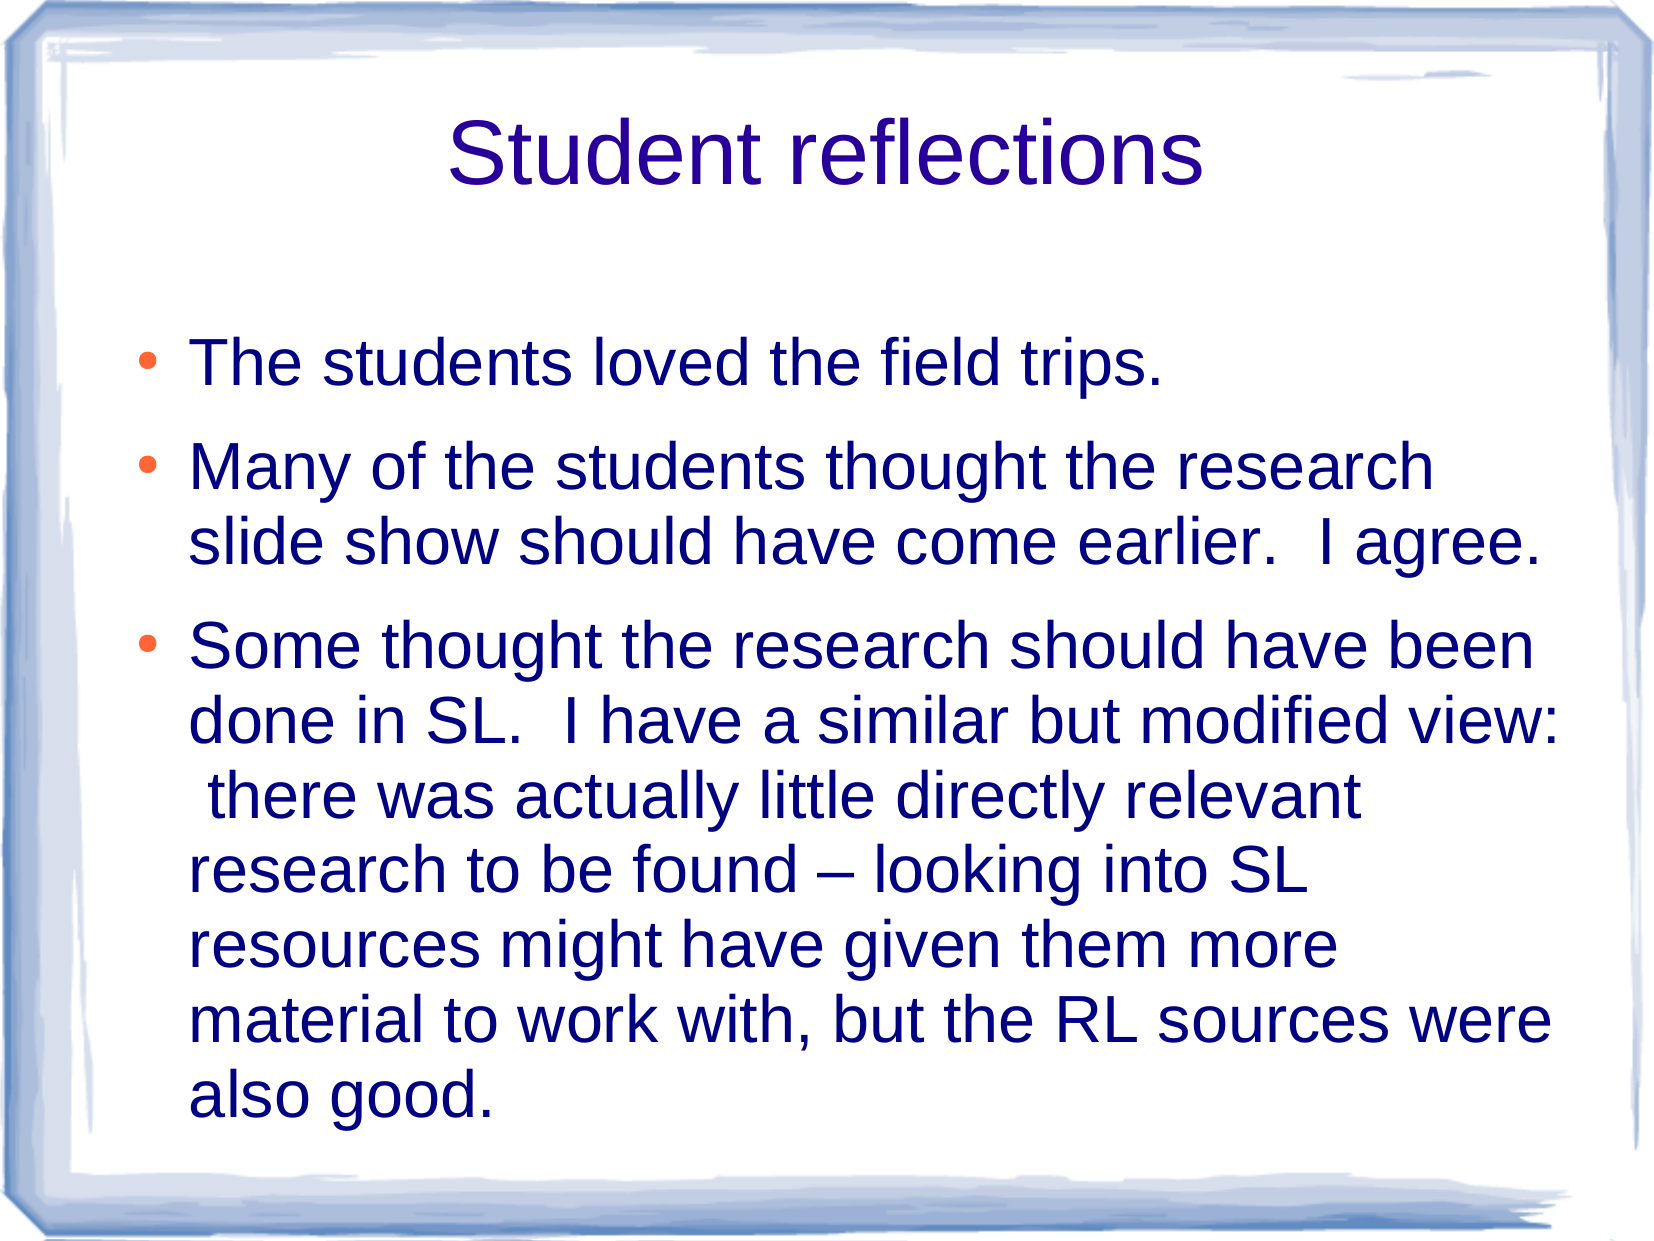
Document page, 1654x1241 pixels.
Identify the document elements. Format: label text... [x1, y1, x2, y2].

picture [0, 0, 1654, 1241]
title Student reflections [82, 56, 1571, 250]
list The students loved the field trips. Many of the students thought the research slide show should have come earlier. I agree. Some thought the research should have been done in SL. I have a similar but modified view: there was actually little directly relevant research to be found – looking into SL resources might have given them more material to work with, but the RL sources were also good. [118, 324, 1571, 1132]
